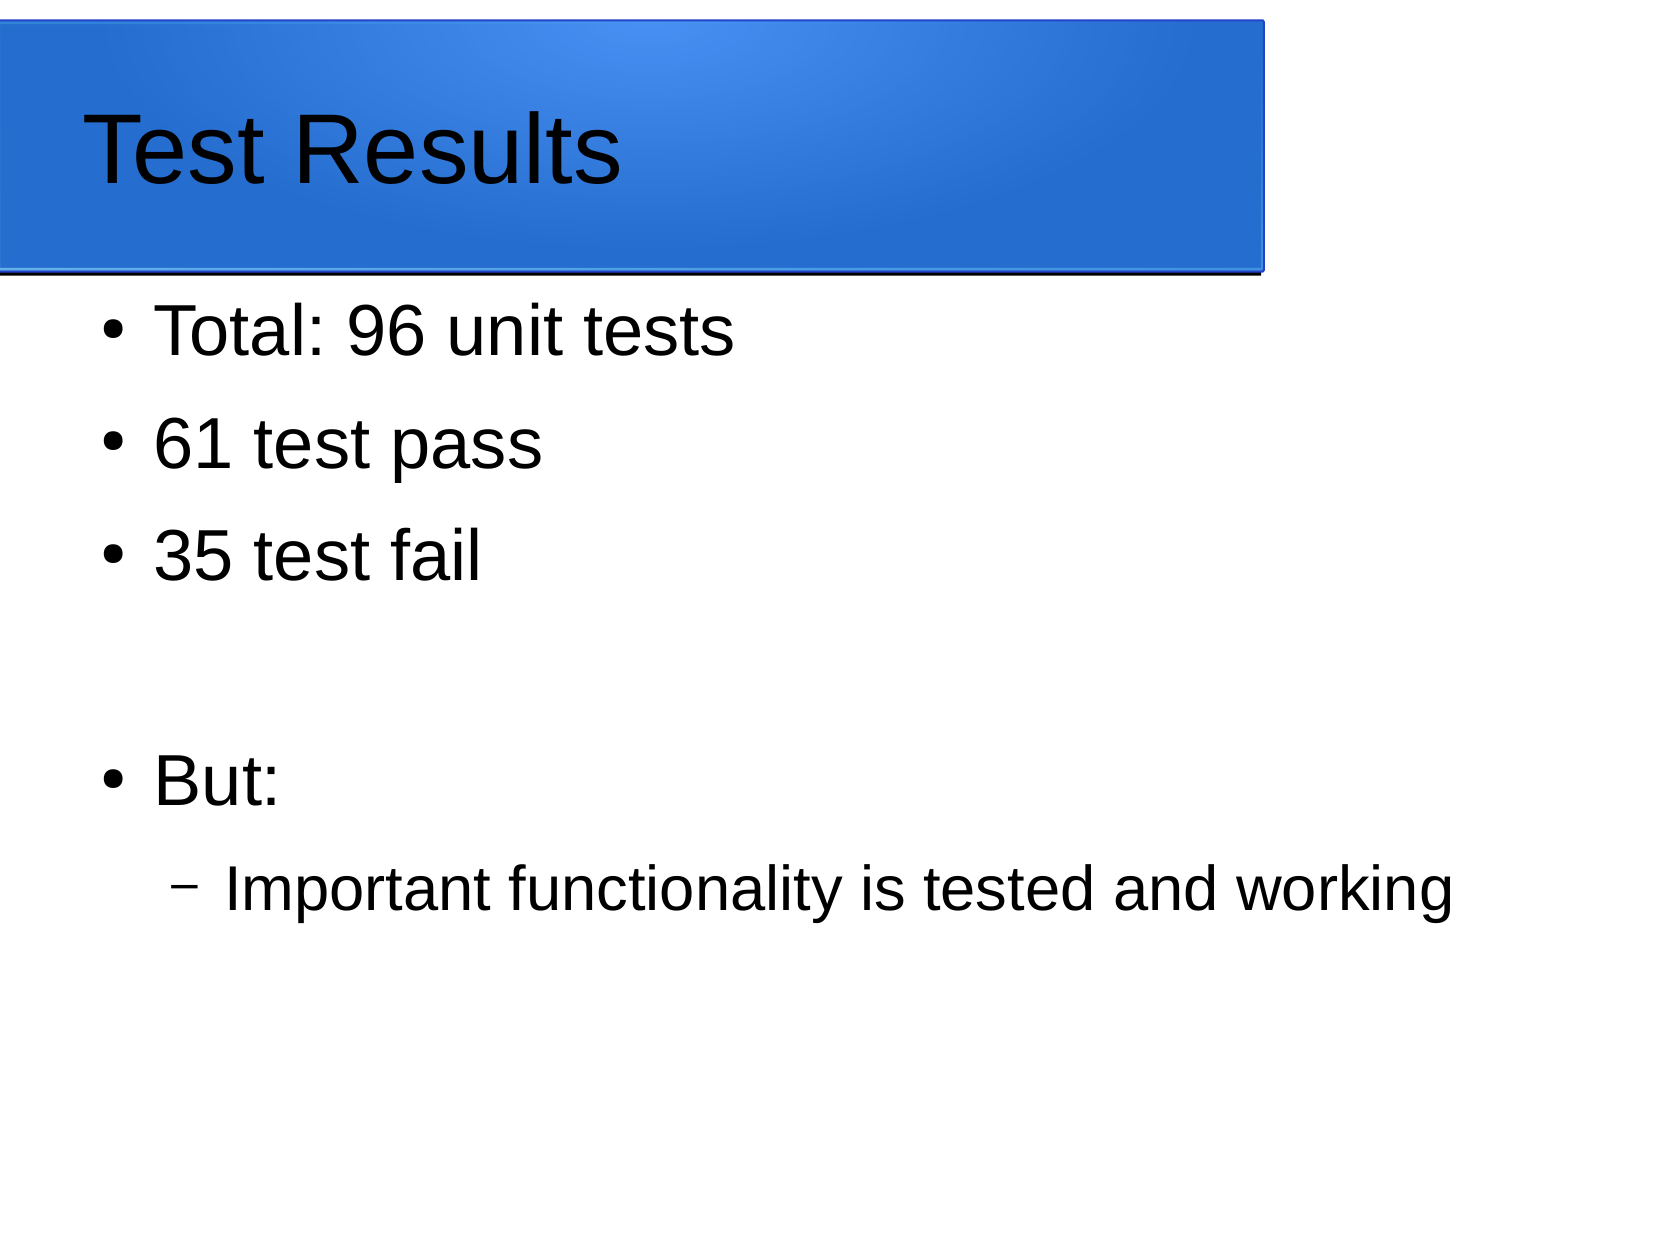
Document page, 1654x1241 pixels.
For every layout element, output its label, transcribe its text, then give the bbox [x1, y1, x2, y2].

list Total: 96 unit tests 61 test pass 35 test fail But: Important functionality is tested and working [82, 290, 1571, 1010]
title Test Results [82, 47, 1235, 252]
